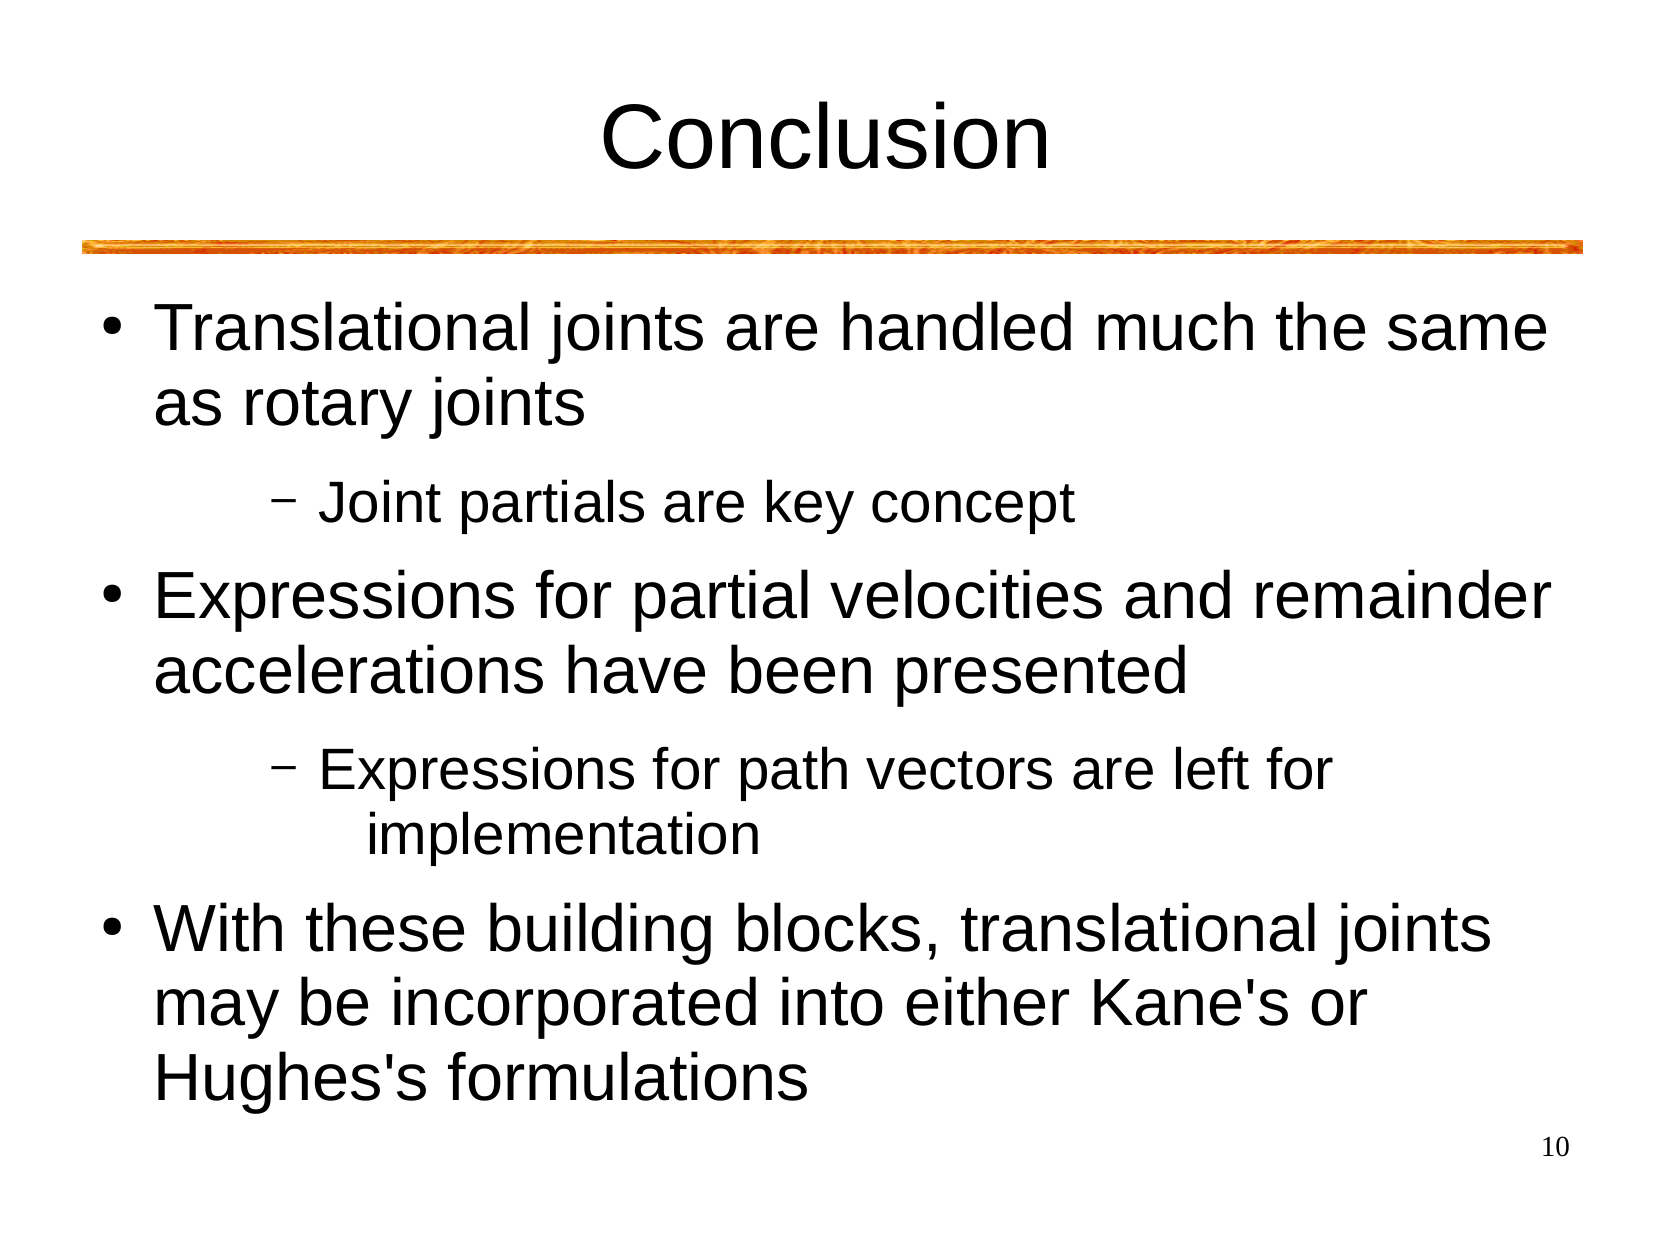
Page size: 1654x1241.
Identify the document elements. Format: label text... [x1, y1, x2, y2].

title Conclusion [82, 56, 1571, 218]
picture [82, 240, 1583, 254]
list Translational joints are handled much the same as rotary joints Joint partials are key concept Expressions for partial velocities and remainder accelerations have been presented Expressions for path vectors are left for implementation With these building blocks, translational joints may be incorporated into either Kane's or Hughes's formulations [82, 290, 1571, 1114]
